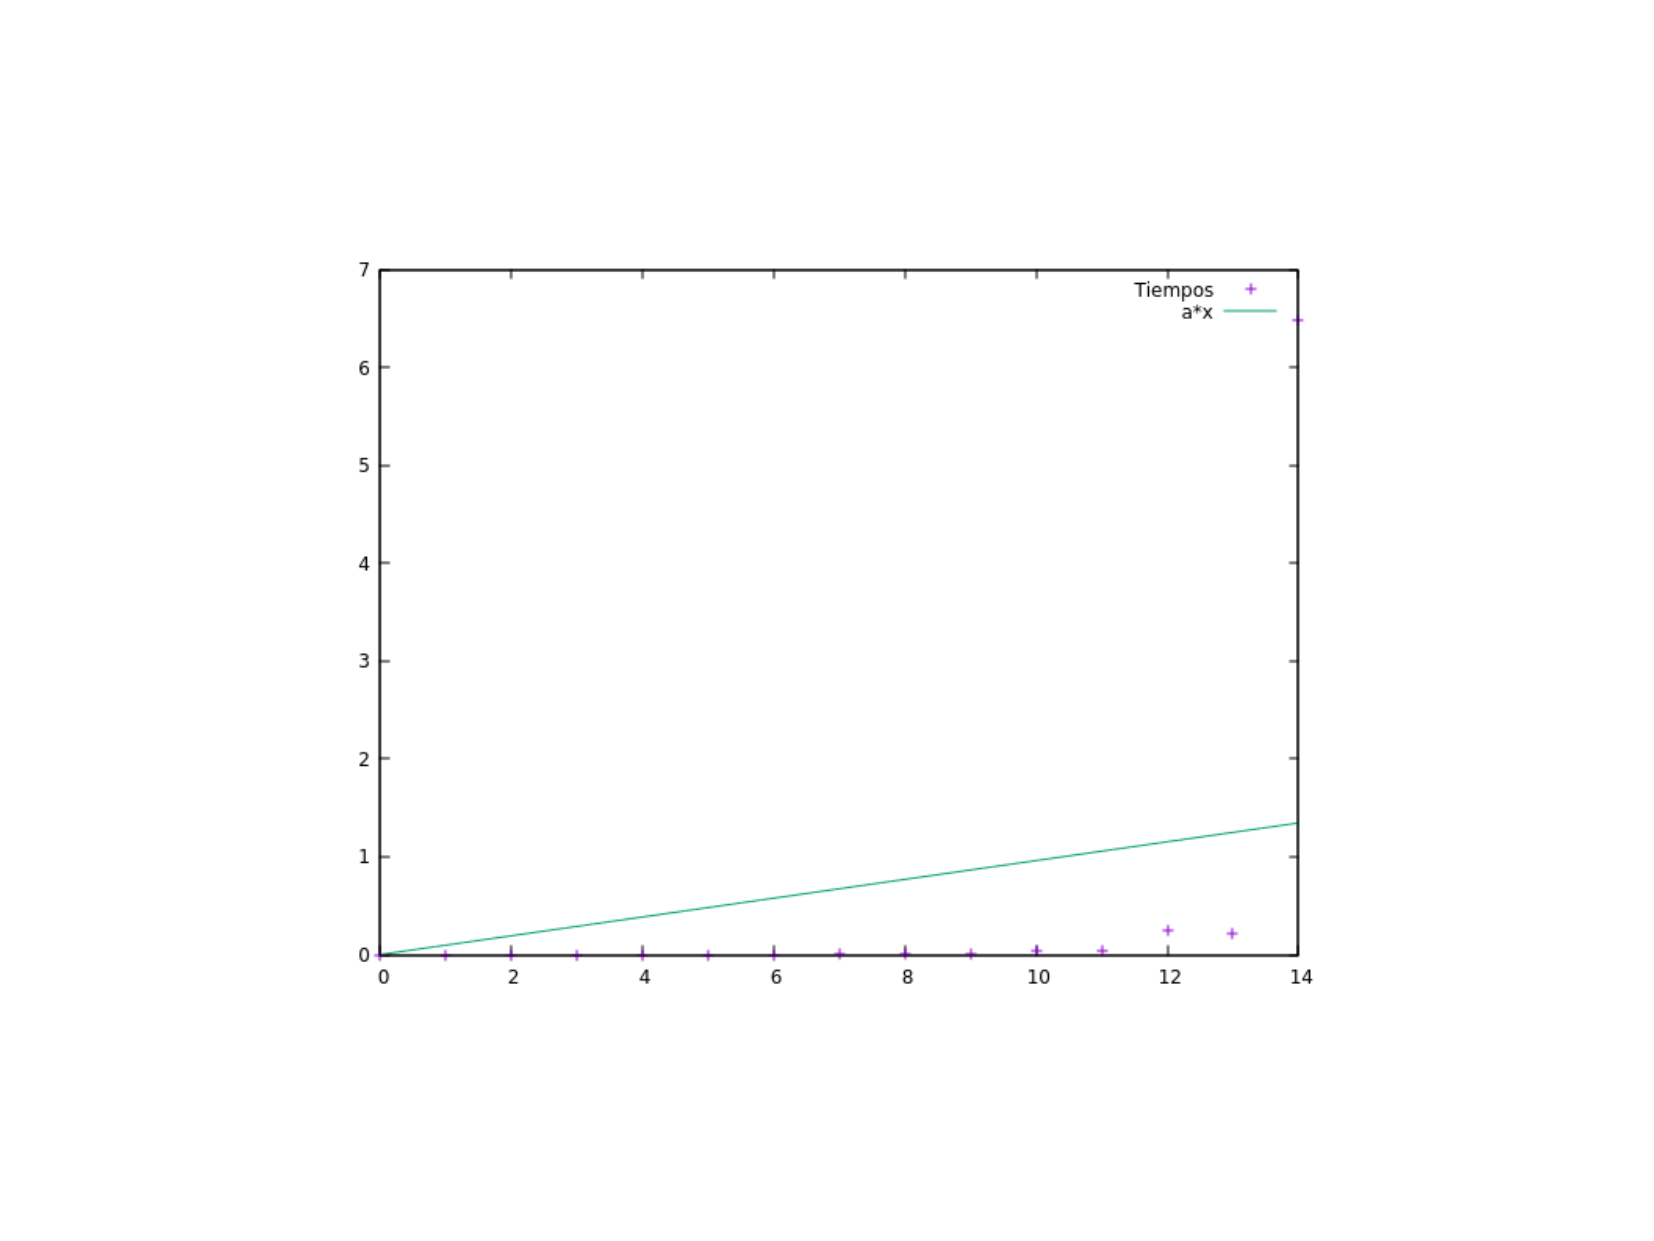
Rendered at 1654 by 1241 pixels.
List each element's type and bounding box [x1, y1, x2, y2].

picture [330, 247, 1331, 998]
